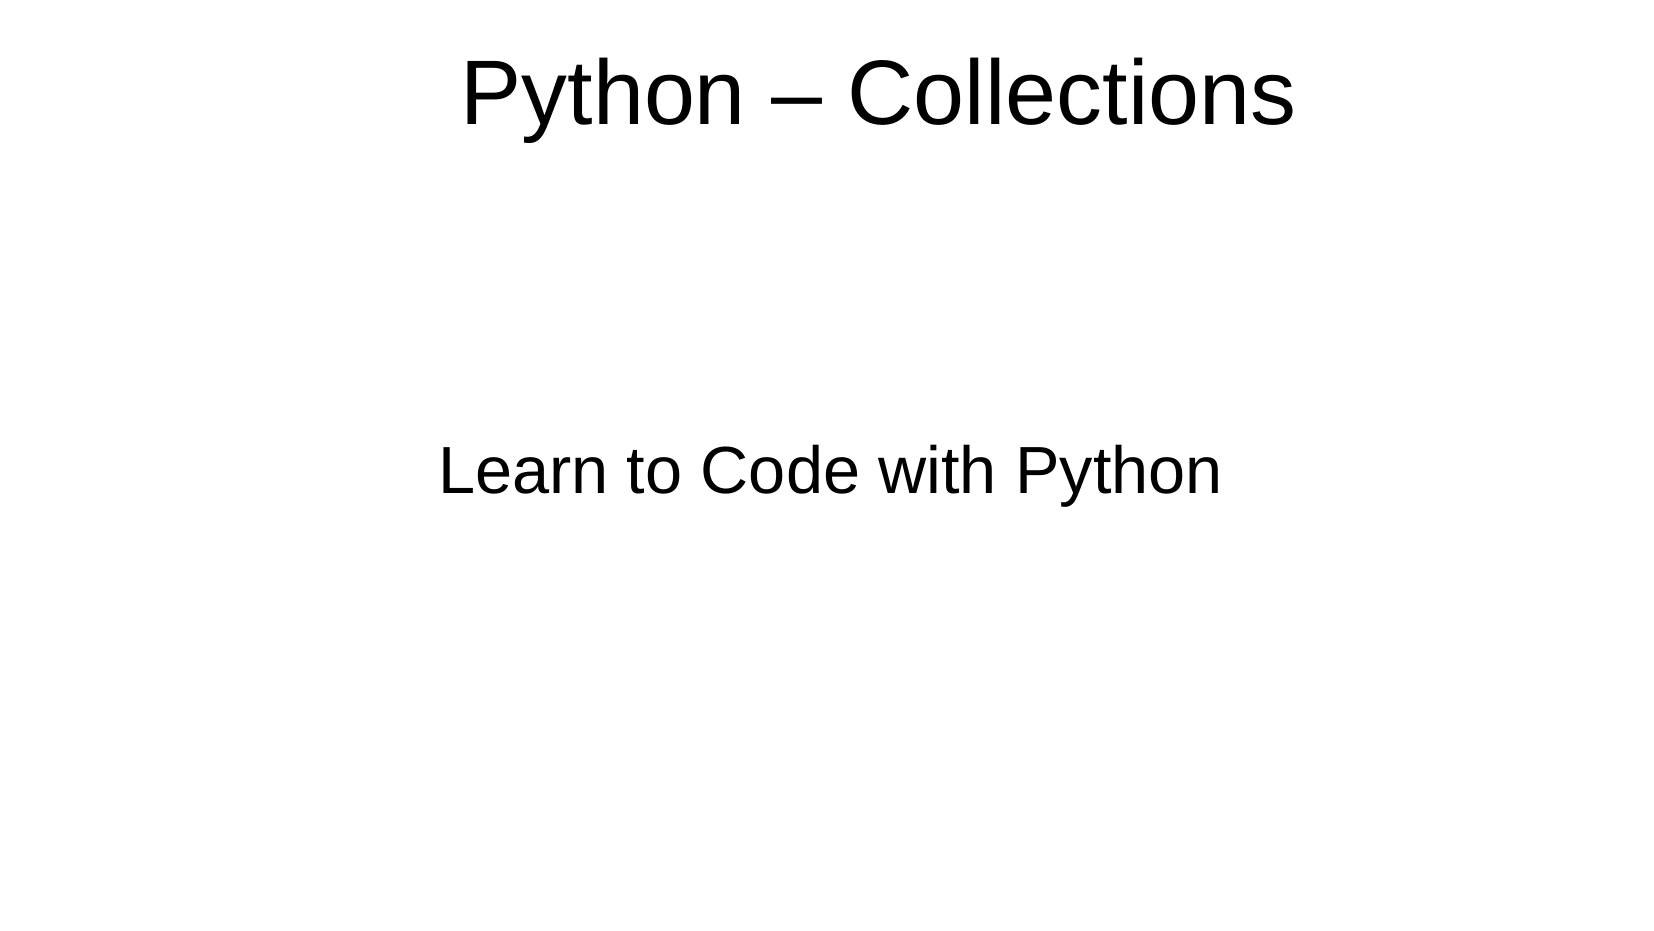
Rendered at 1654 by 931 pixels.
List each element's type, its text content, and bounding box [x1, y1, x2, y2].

subtitle Learn to Code with Python [86, 200, 1576, 741]
title Python – Collections [135, 15, 1624, 171]
